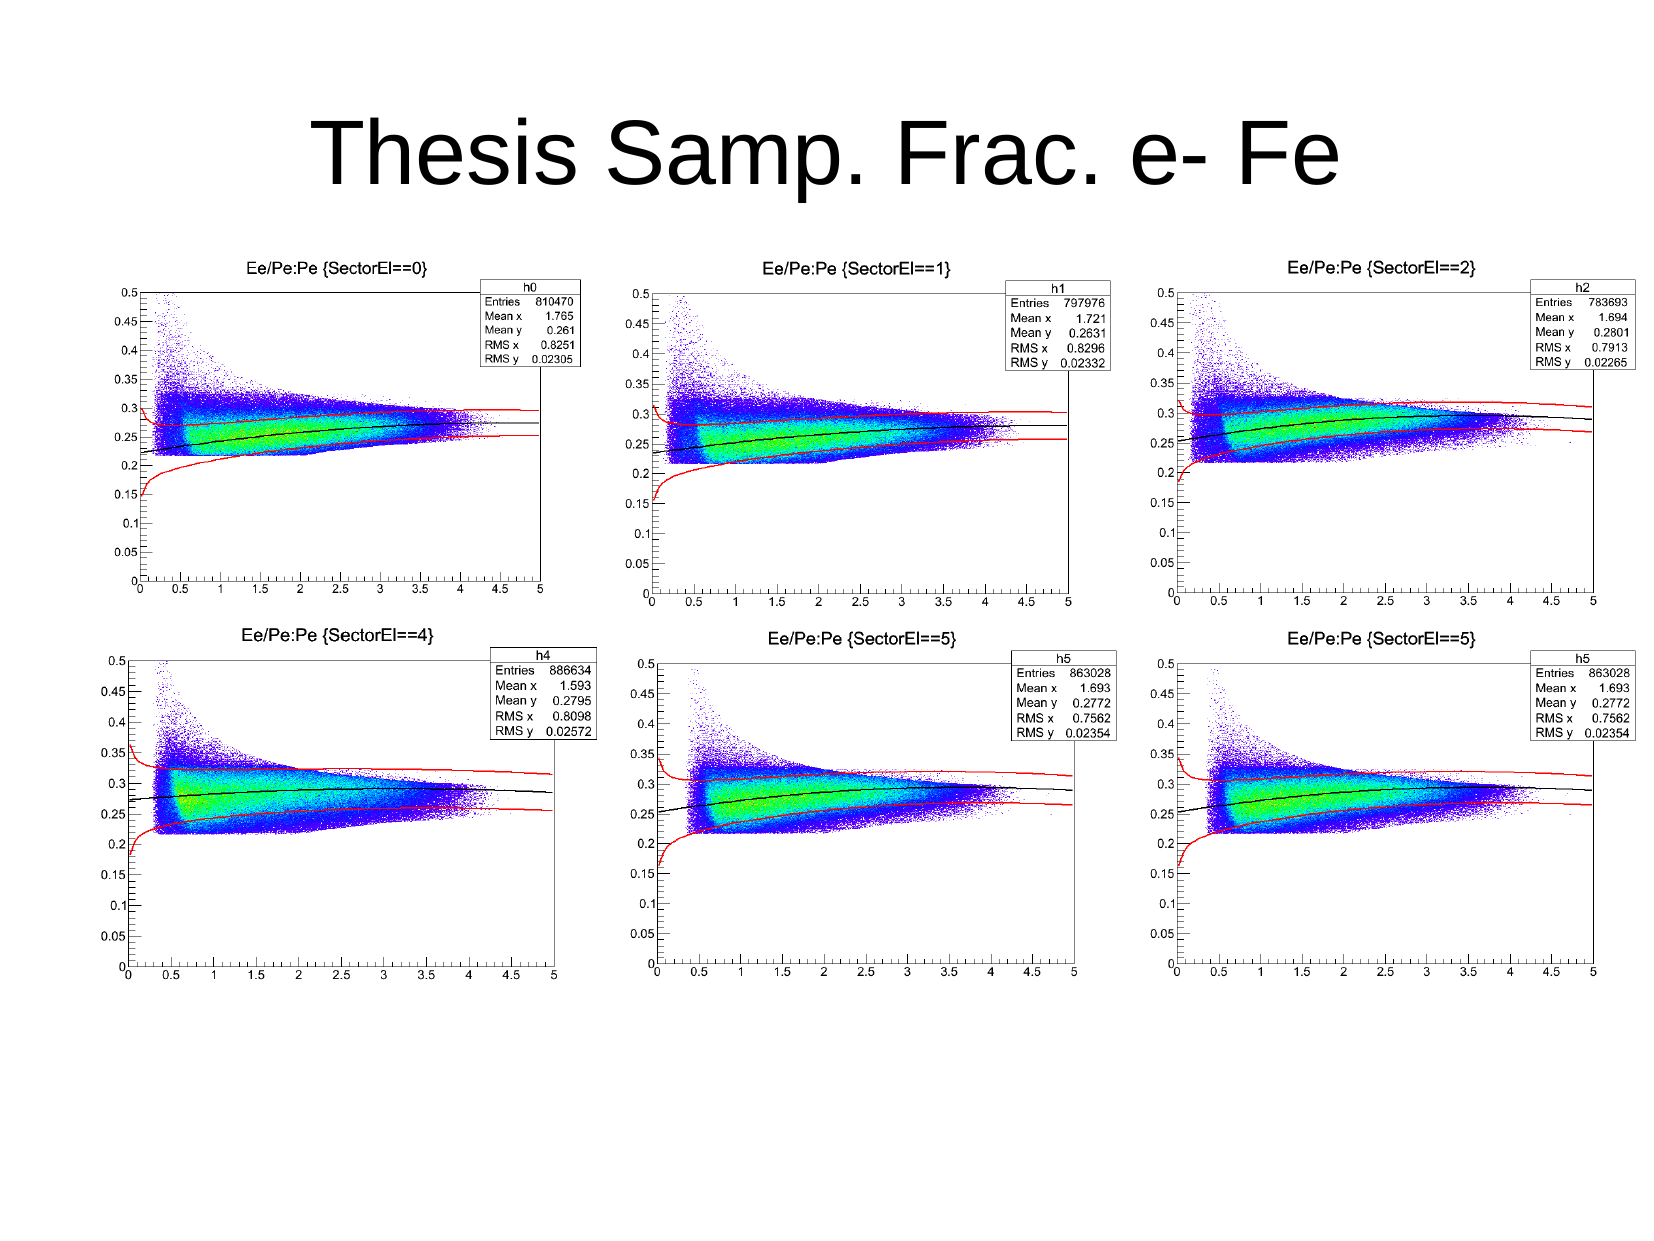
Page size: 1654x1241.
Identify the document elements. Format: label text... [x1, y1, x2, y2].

picture [90, 256, 590, 617]
picture [75, 255, 1645, 1006]
title Thesis Samp. Frac. e- Fe [82, 49, 1571, 257]
